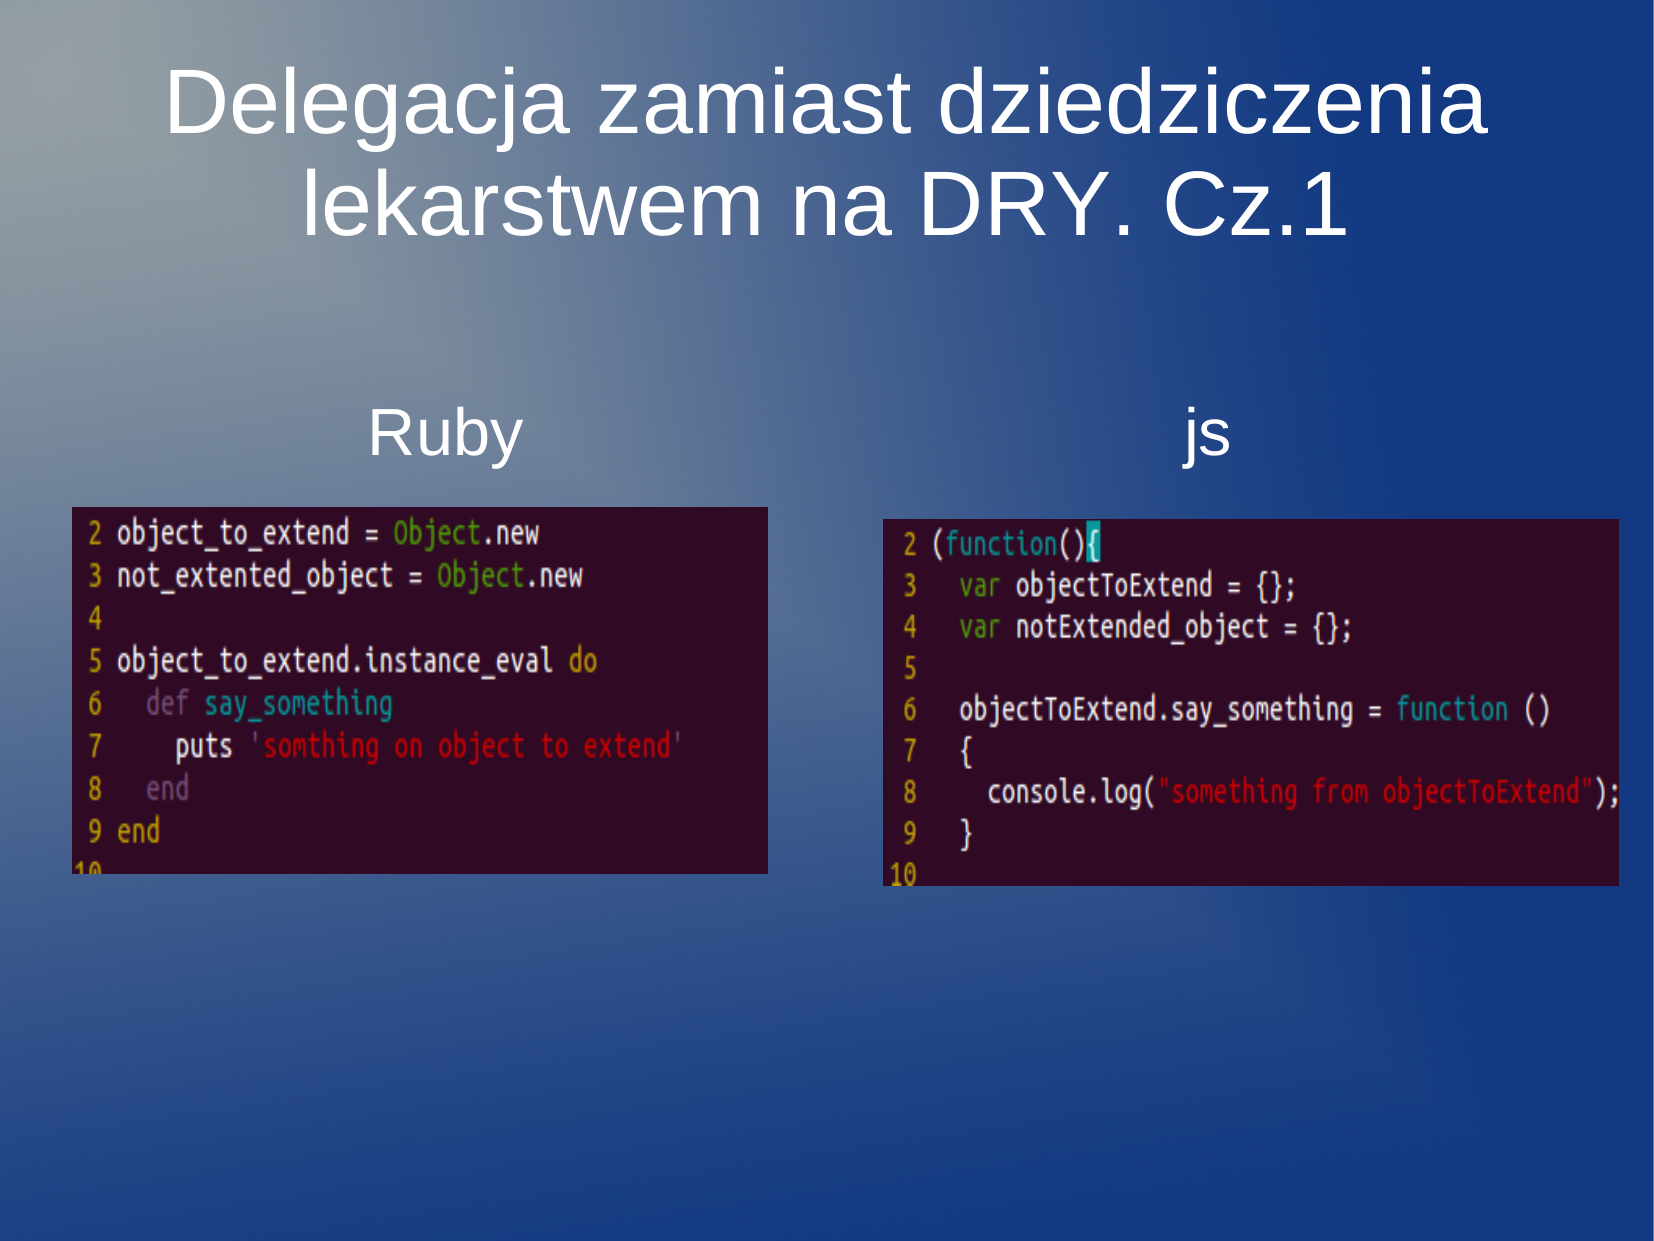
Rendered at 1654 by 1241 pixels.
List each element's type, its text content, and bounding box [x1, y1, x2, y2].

title Delegacja zamiast dziedziczenia lekarstwem na DRY. Cz.1 [82, 49, 1571, 257]
list Ruby [82, 290, 809, 1094]
picture [0, 0, 1654, 1241]
list js [845, 290, 1572, 1094]
